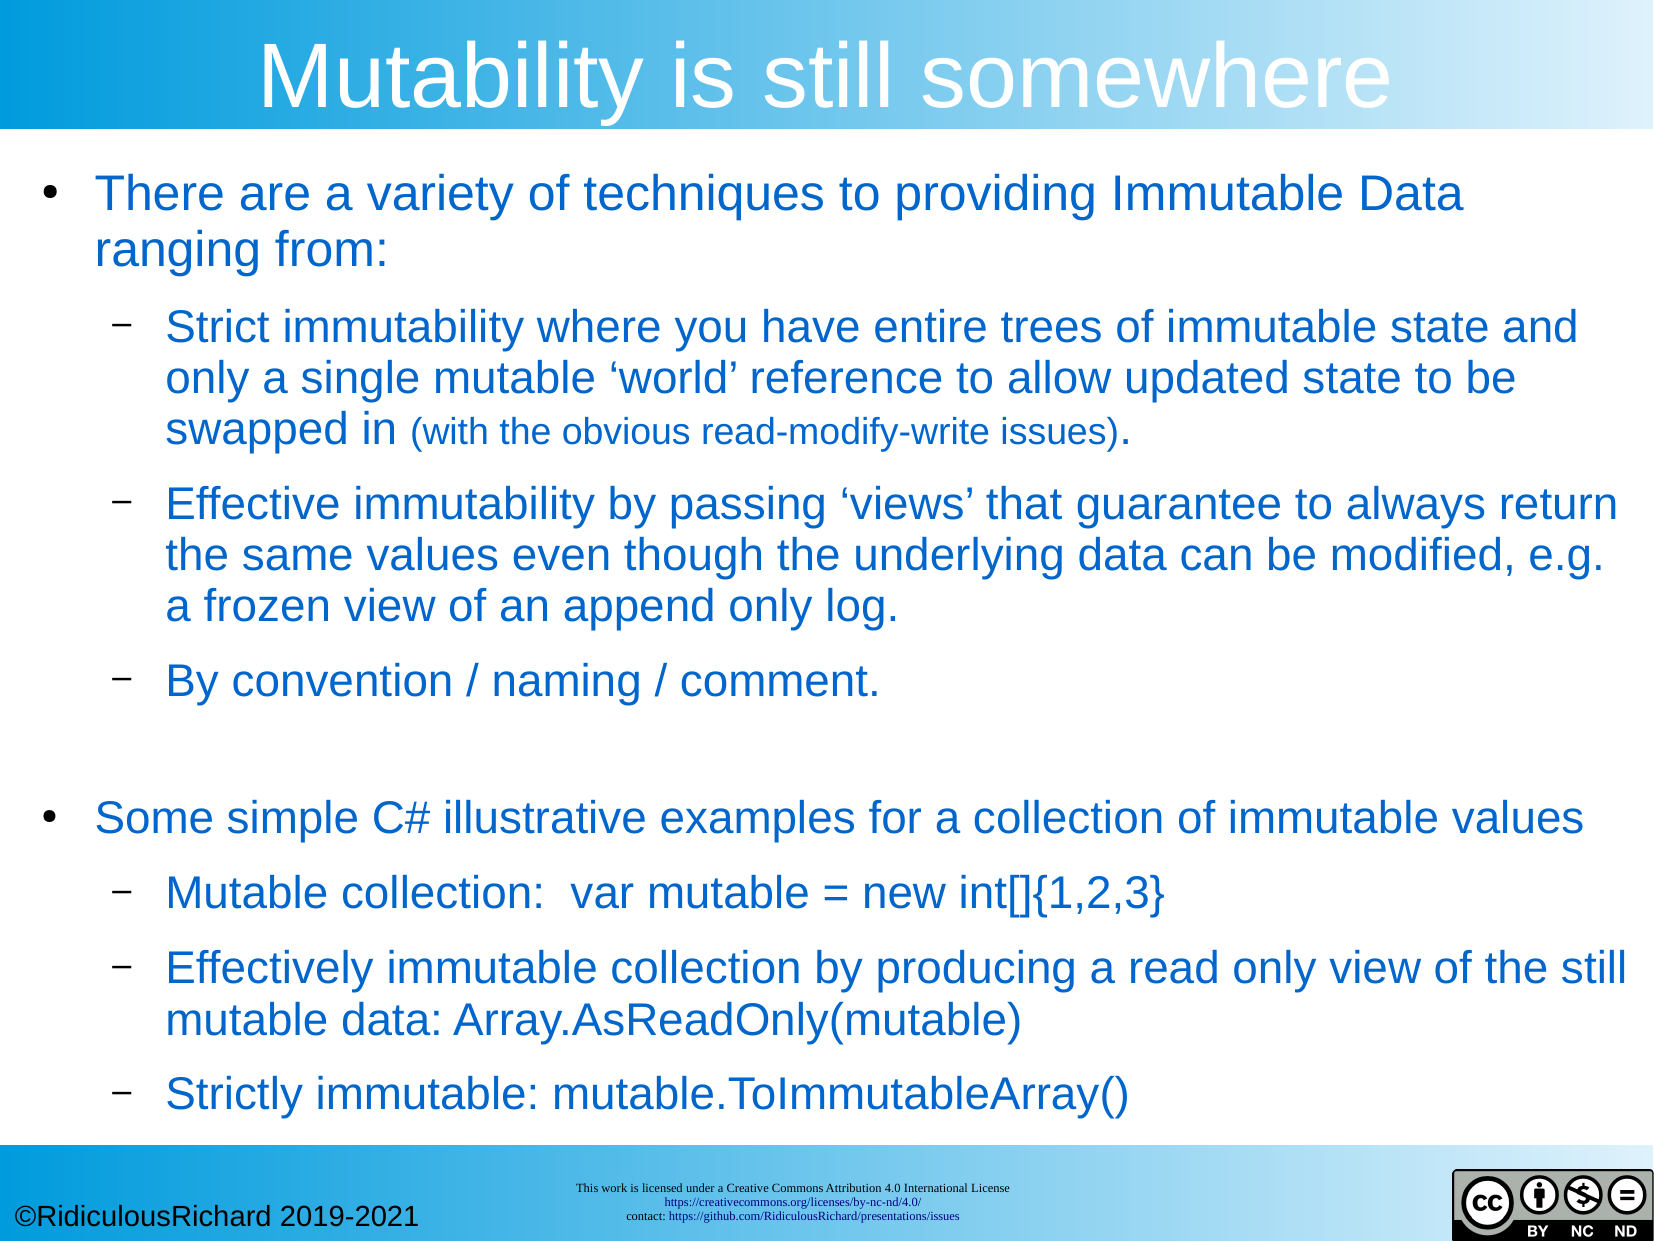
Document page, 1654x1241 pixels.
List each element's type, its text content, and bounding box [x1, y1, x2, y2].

list There are a variety of techniques to providing Immutable Data ranging from: Strict immutability where you have entire trees of immutable state and only a single mutable ‘world’ reference to allow updated state to be swapped in (with the obvious read-modify-write issues). Effective immutability by passing ‘views’ that guarantee to always return the same values even though the underlying data can be modified, e.g. a frozen view of an append only log. By convention / naming / comment. Some simple C# illustrative examples for a collection of immutable values Mutable collection: var mutable = new int[]{1,2,3} Effectively immutable collection by producing a read only view of the still mutable data: Array.AsReadOnly(mutable) Strictly immutable: mutable.ToImmutableArray() [23, 165, 1630, 1123]
picture [138, 1146, 142, 1241]
picture [1452, 1169, 1654, 1241]
title Mutability is still somewhere [82, 23, 1571, 129]
